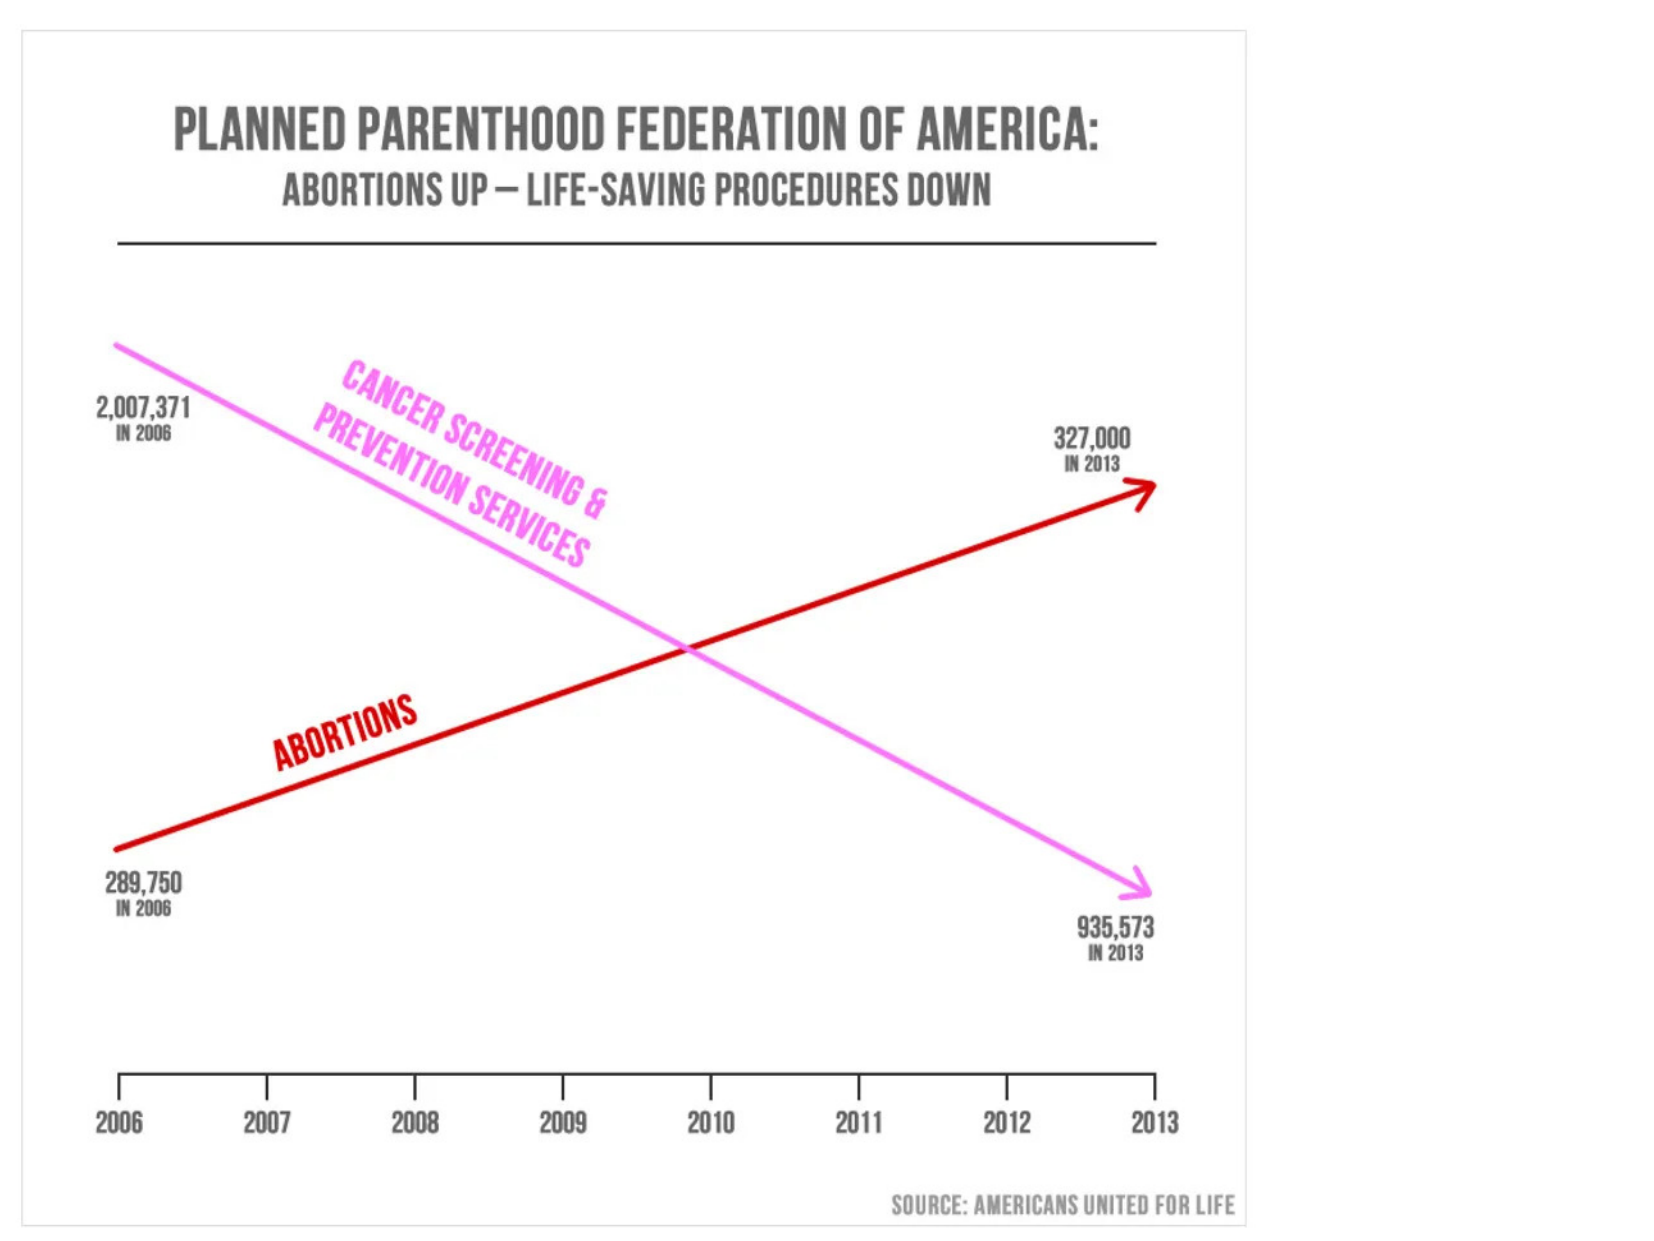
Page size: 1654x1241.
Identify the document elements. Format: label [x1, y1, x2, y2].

picture [6, 14, 1261, 1241]
